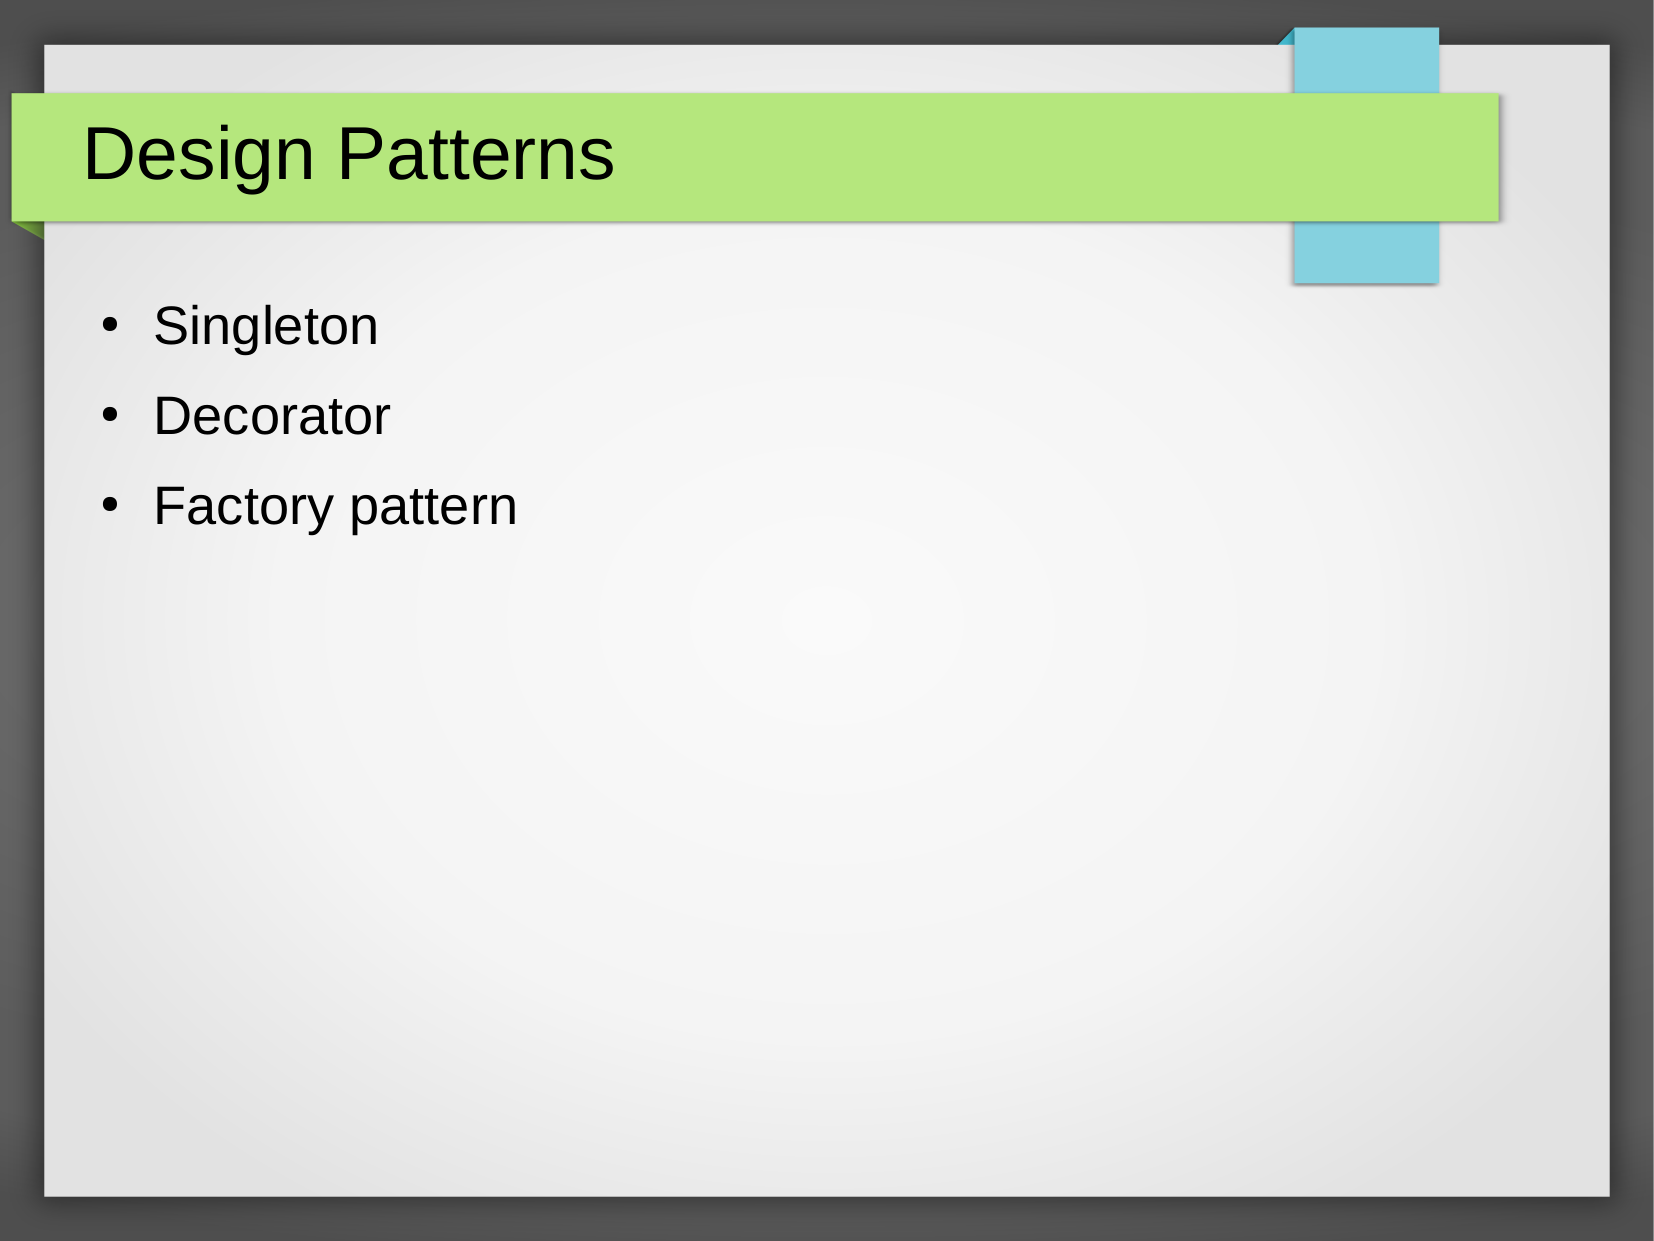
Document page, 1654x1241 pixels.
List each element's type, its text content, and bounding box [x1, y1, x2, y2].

picture [0, 0, 1654, 1241]
list Singleton Decorator Factory pattern [82, 295, 1571, 1015]
title Design Patterns [82, 94, 1264, 213]
